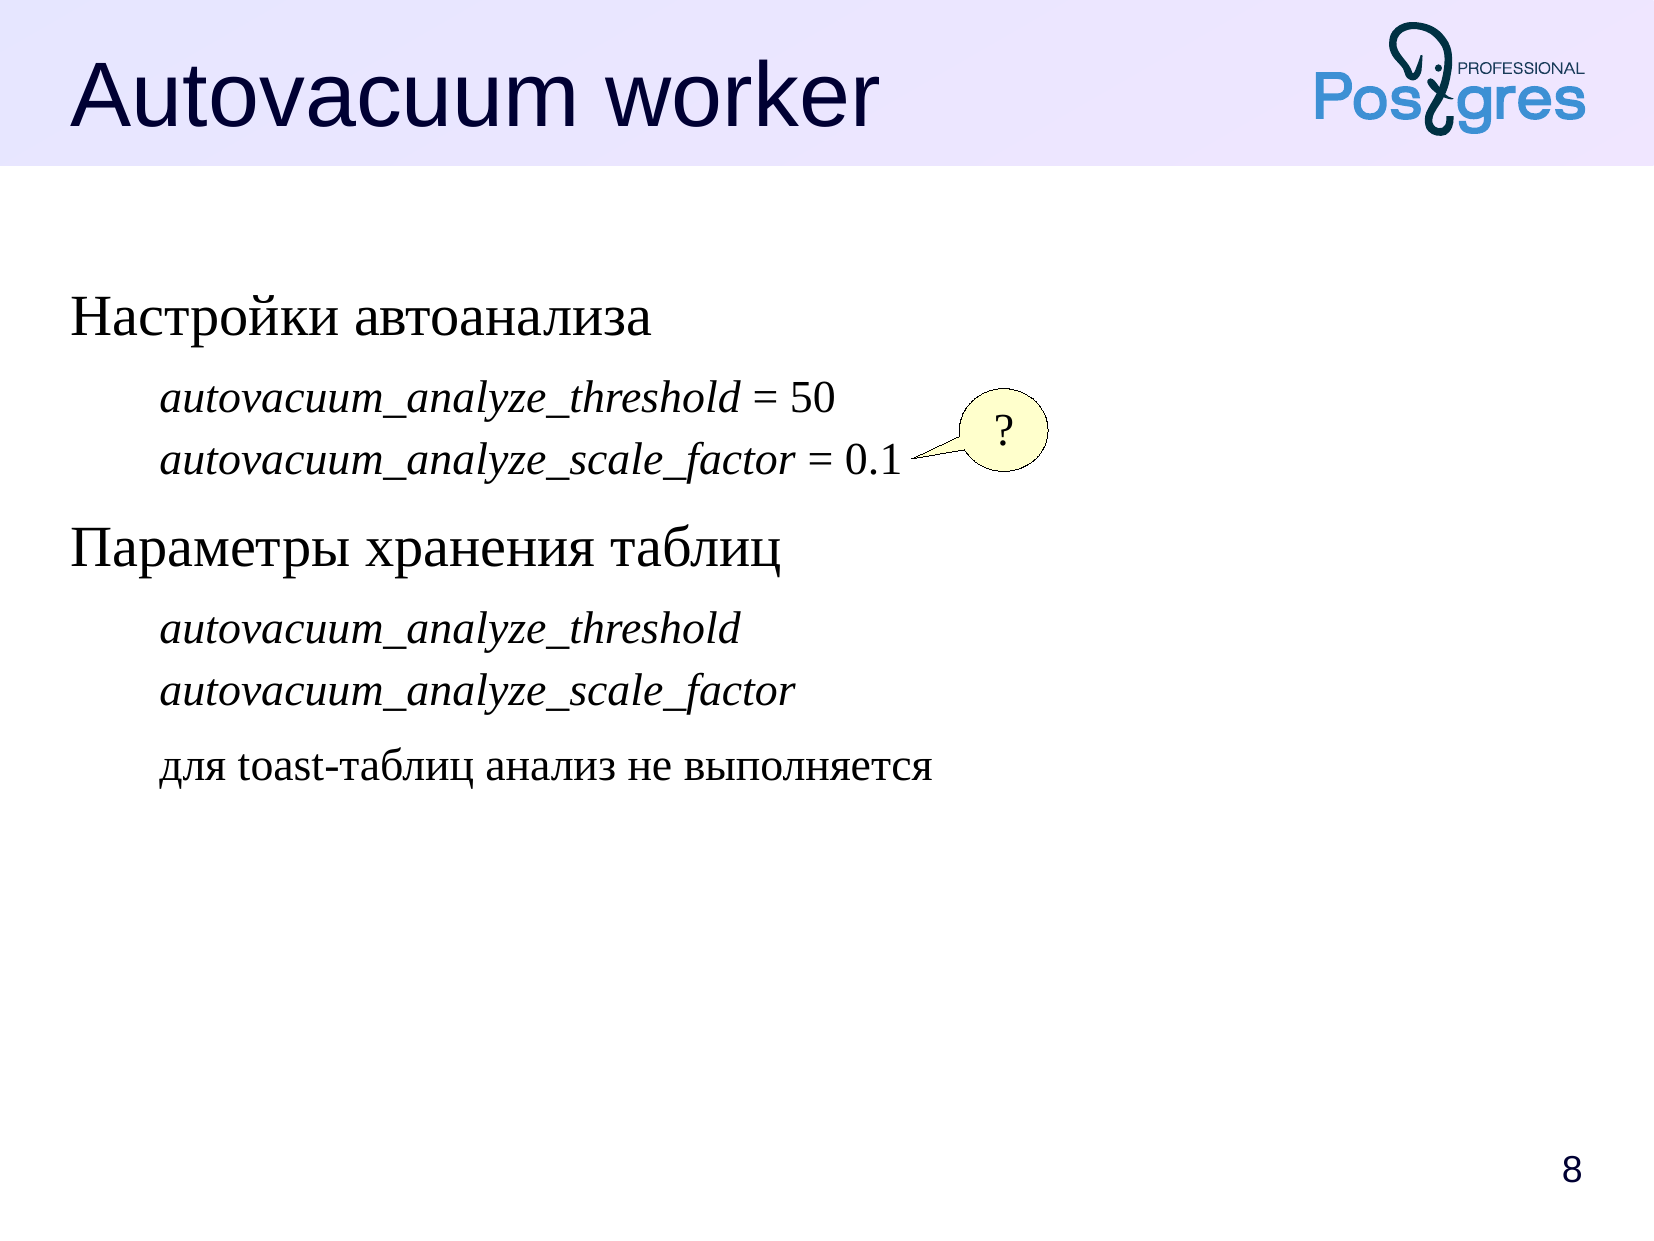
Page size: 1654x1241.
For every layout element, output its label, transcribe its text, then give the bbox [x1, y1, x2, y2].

list Настройки автоанализа autovacuum_analyze_threshold = 50 autovacuum_analyze_scale_factor = 0.1 Параметры хранения таблиц autovacuum_analyze_threshold autovacuum_analyze_scale_factor для toast-таблиц анализ не выполняется [70, 283, 1583, 1141]
title Autovacuum worker [70, 43, 1241, 147]
text_box ? [911, 388, 1049, 472]
